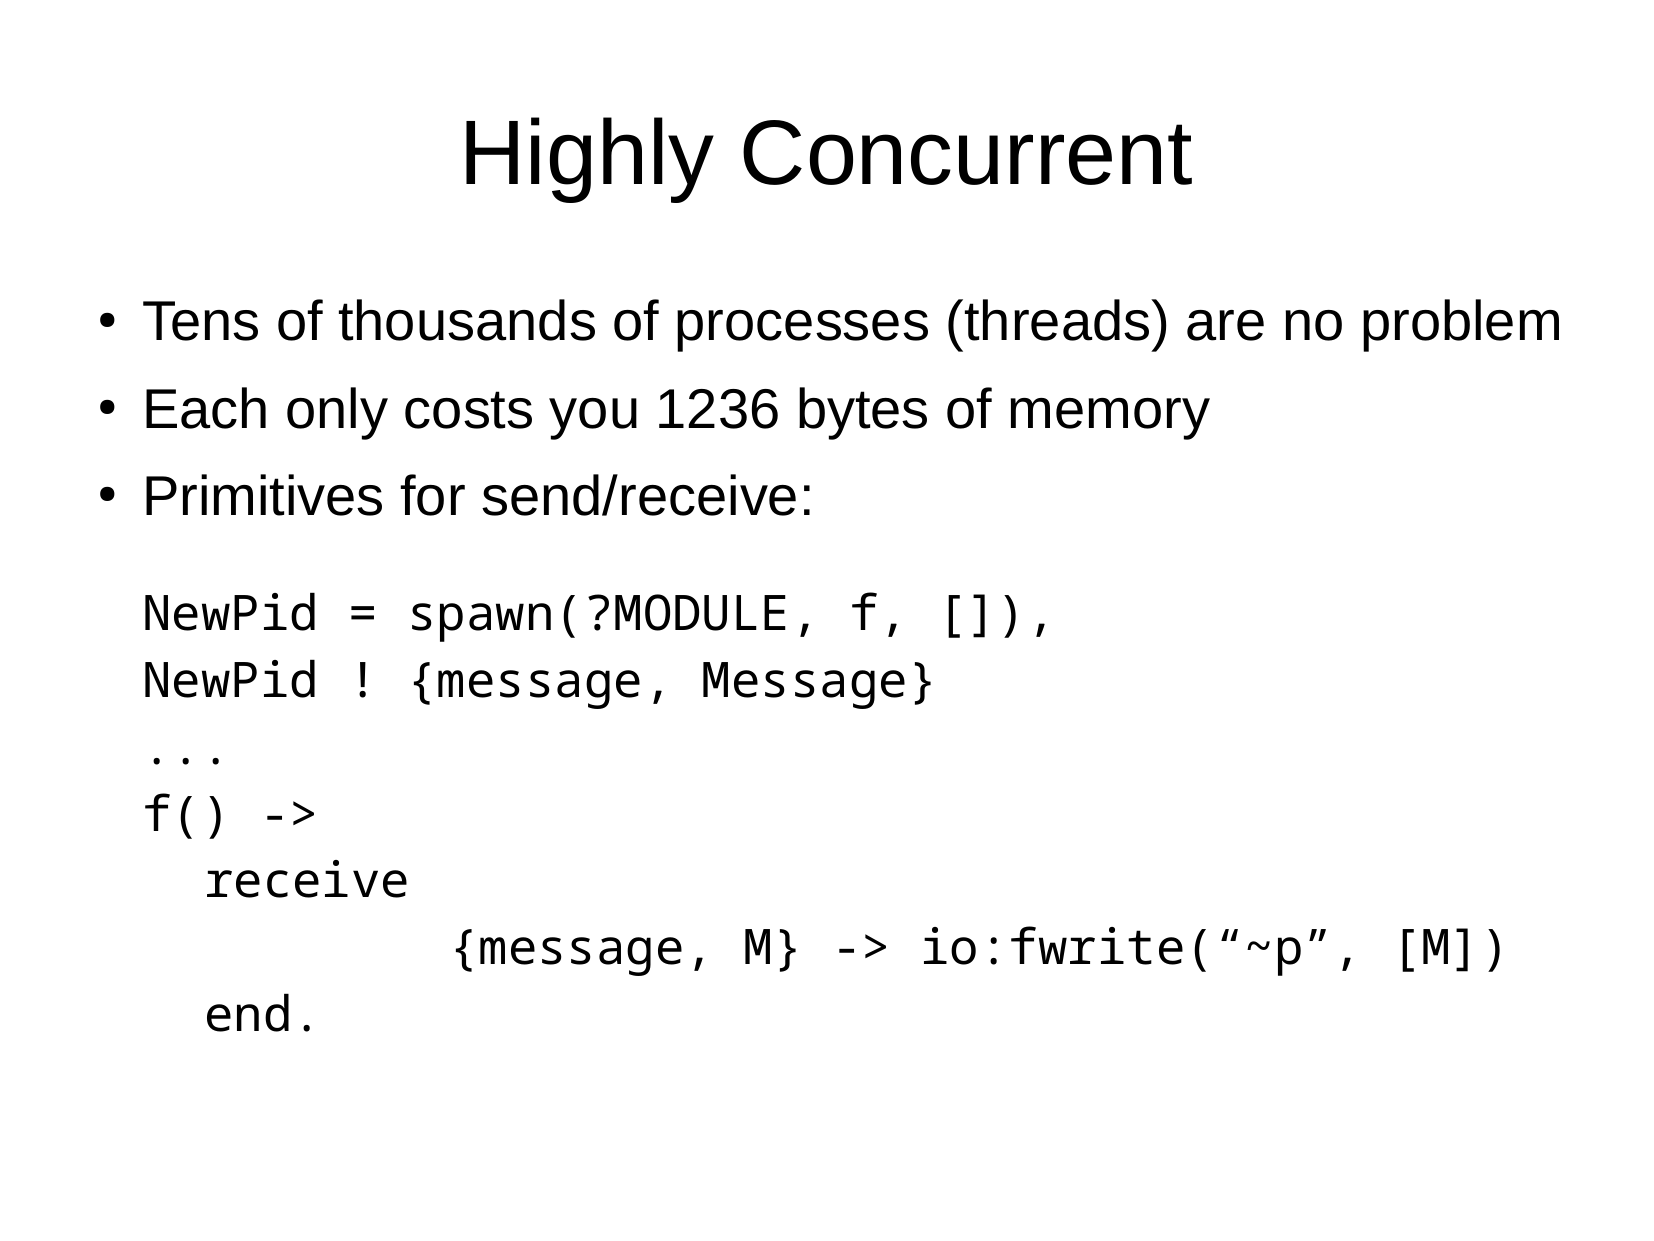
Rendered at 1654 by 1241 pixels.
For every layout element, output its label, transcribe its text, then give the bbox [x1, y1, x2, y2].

list Tens of thousands of processes (threads) are no problem Each only costs you 1236 bytes of memory Primitives for send/receive: NewPid = spawn(?MODULE, f, []), NewPid ! {message, Message} ... f() -> receive {message, M} -> io:fwrite(“~p”, [M]) end. [82, 290, 1571, 1109]
title Highly Concurrent [82, 49, 1571, 257]
